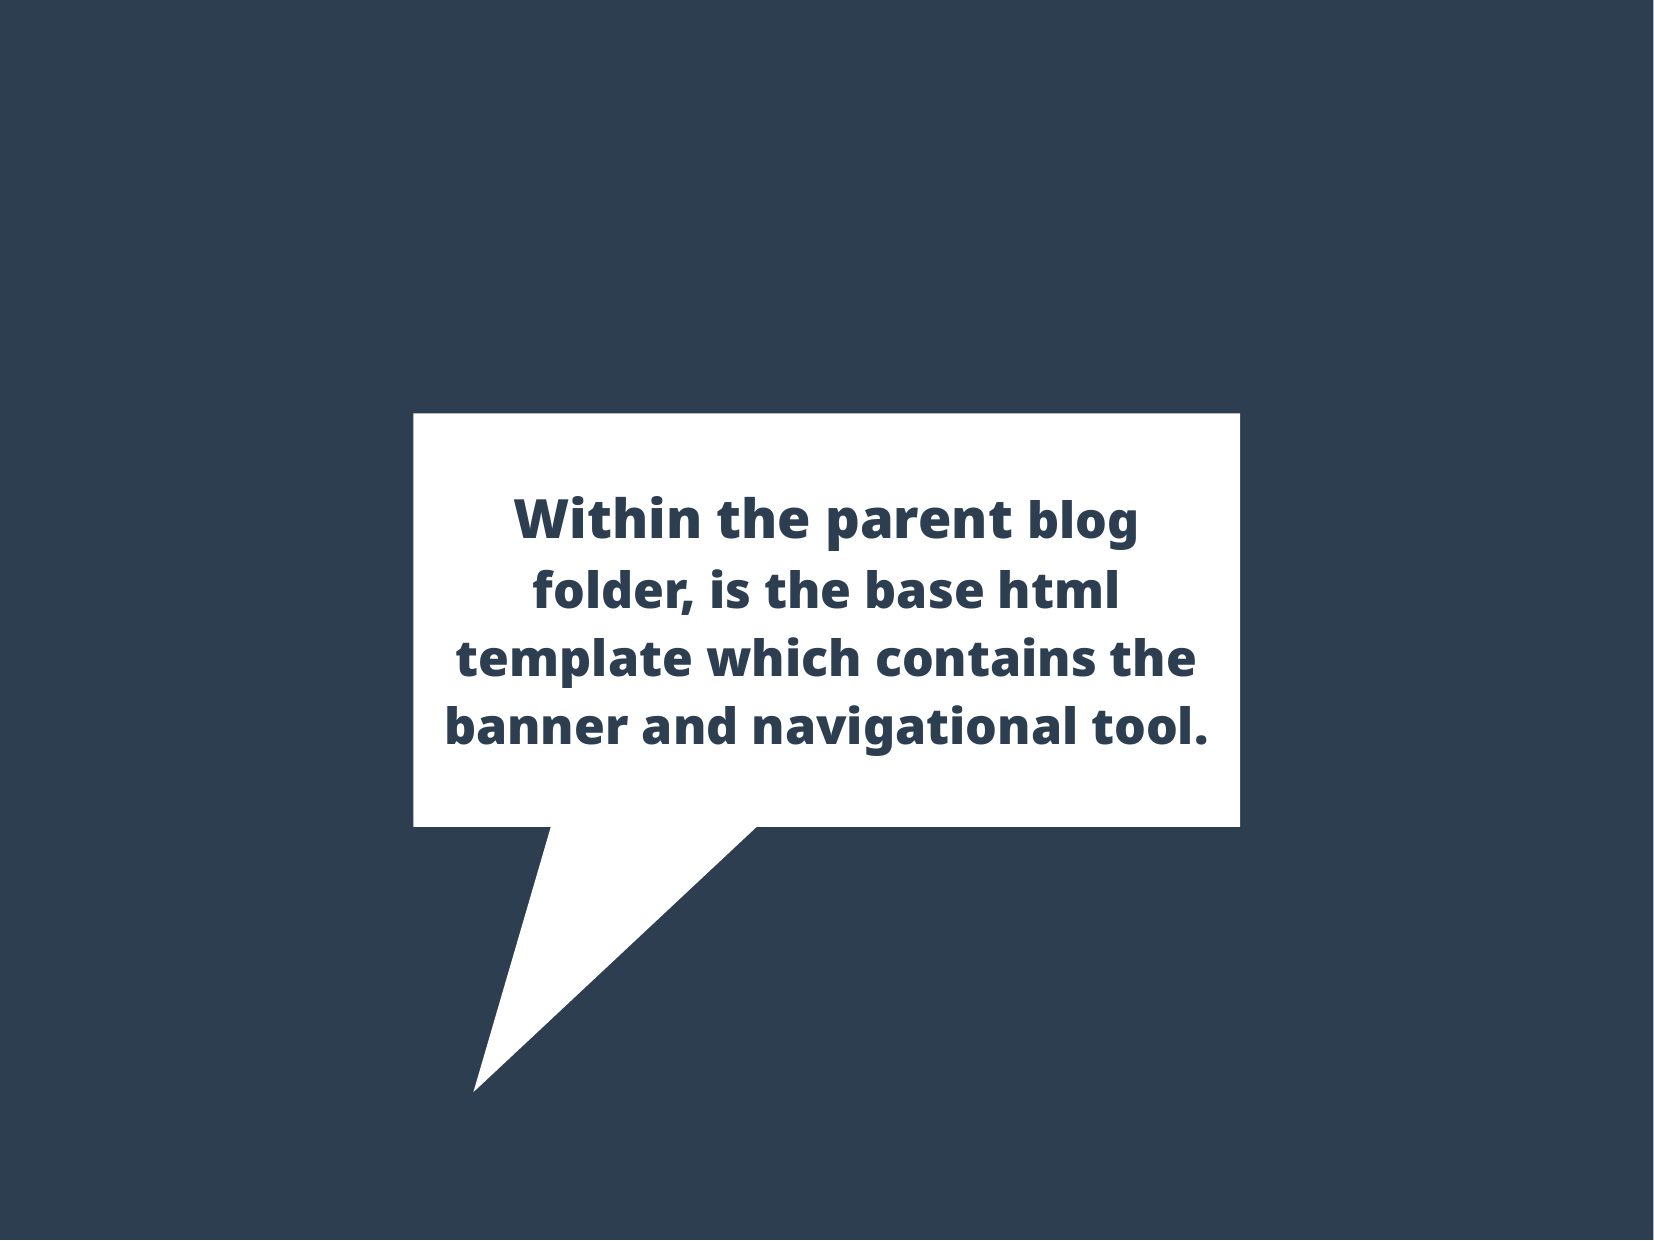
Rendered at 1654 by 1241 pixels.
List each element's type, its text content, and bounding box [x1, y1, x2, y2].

title Within the parent blog folder, is the base html template which contains the banner and navigational tool. [442, 442, 1211, 798]
